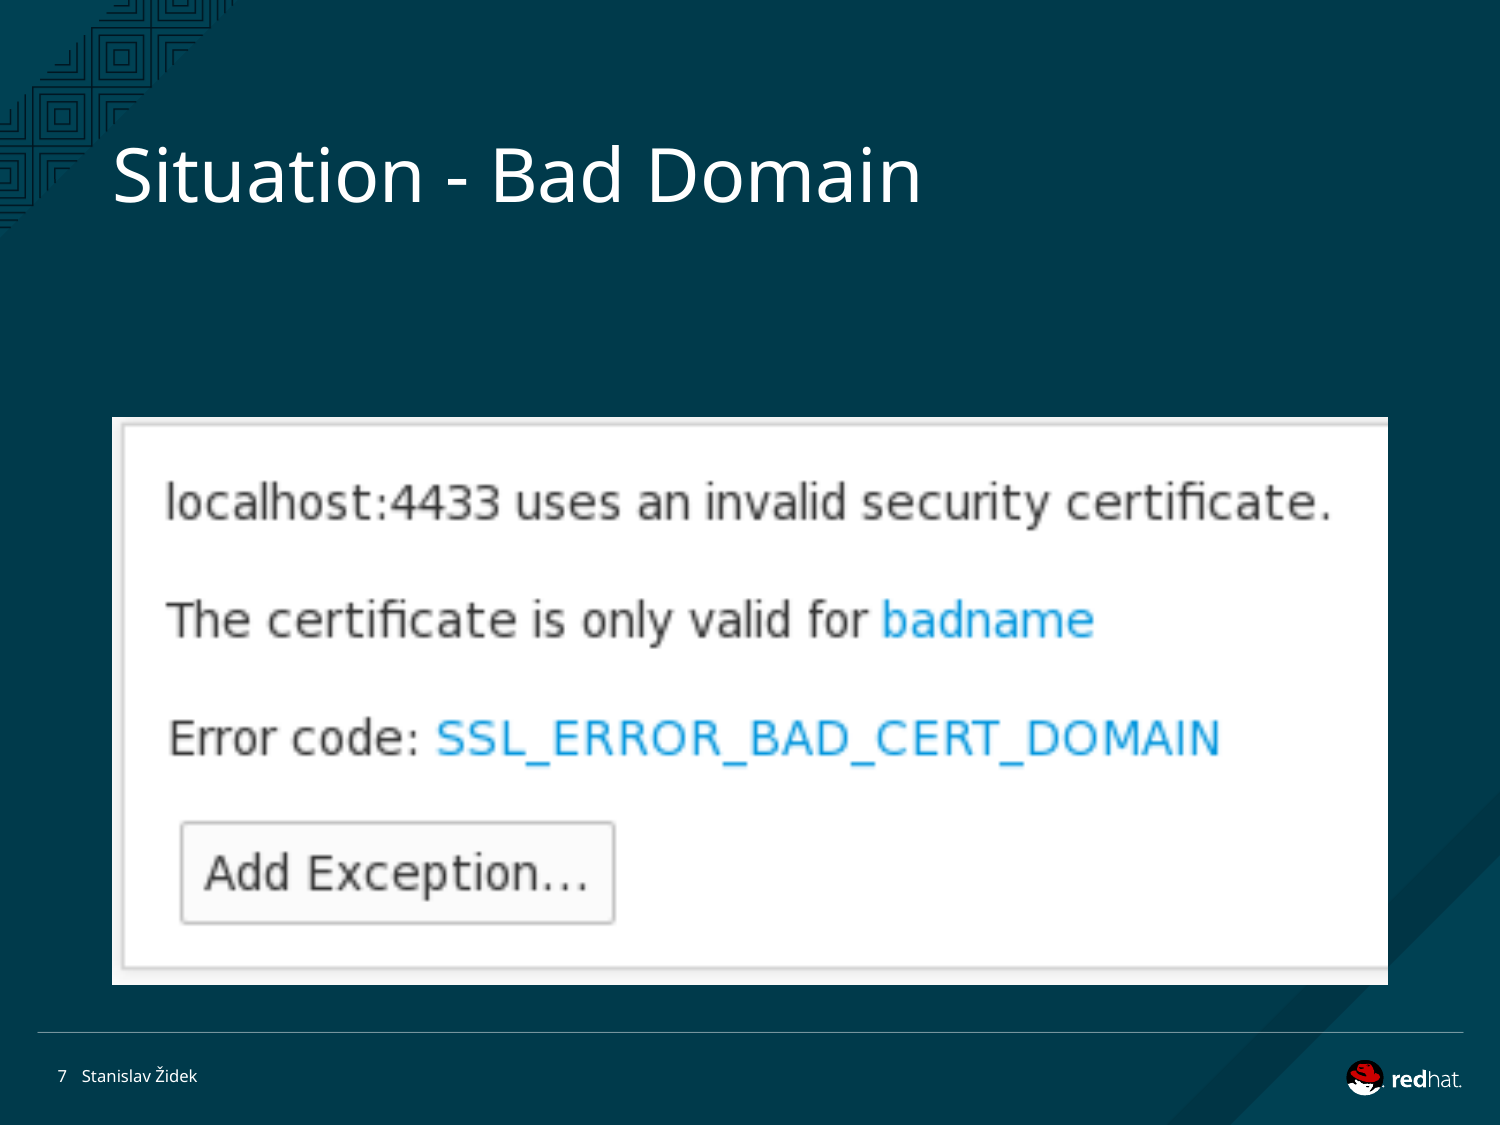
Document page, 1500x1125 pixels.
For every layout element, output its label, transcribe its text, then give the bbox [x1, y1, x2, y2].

title Situation - Bad Domain [112, 0, 1388, 225]
picture [113, 418, 1387, 984]
